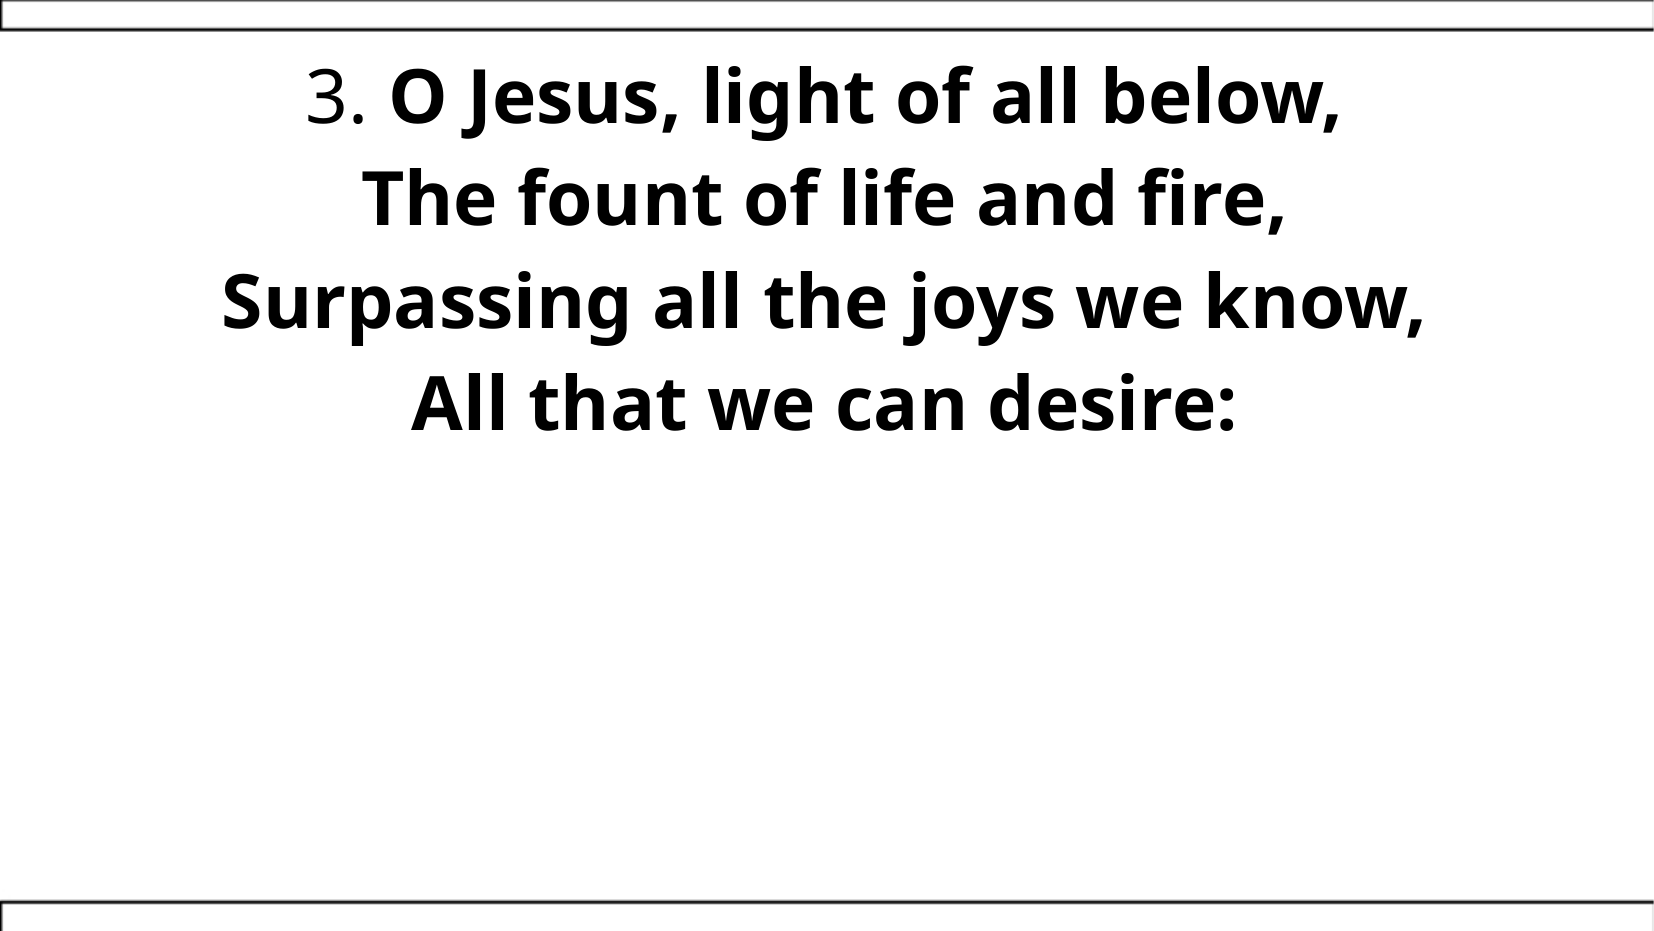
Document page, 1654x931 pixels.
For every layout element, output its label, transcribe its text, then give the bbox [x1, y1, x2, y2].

text_box 3. O Jesus, light of all below, The fount of life and fire, Surpassing all the joys we know, All that we can desire: [105, 35, 1546, 451]
picture [0, 0, 1654, 931]
